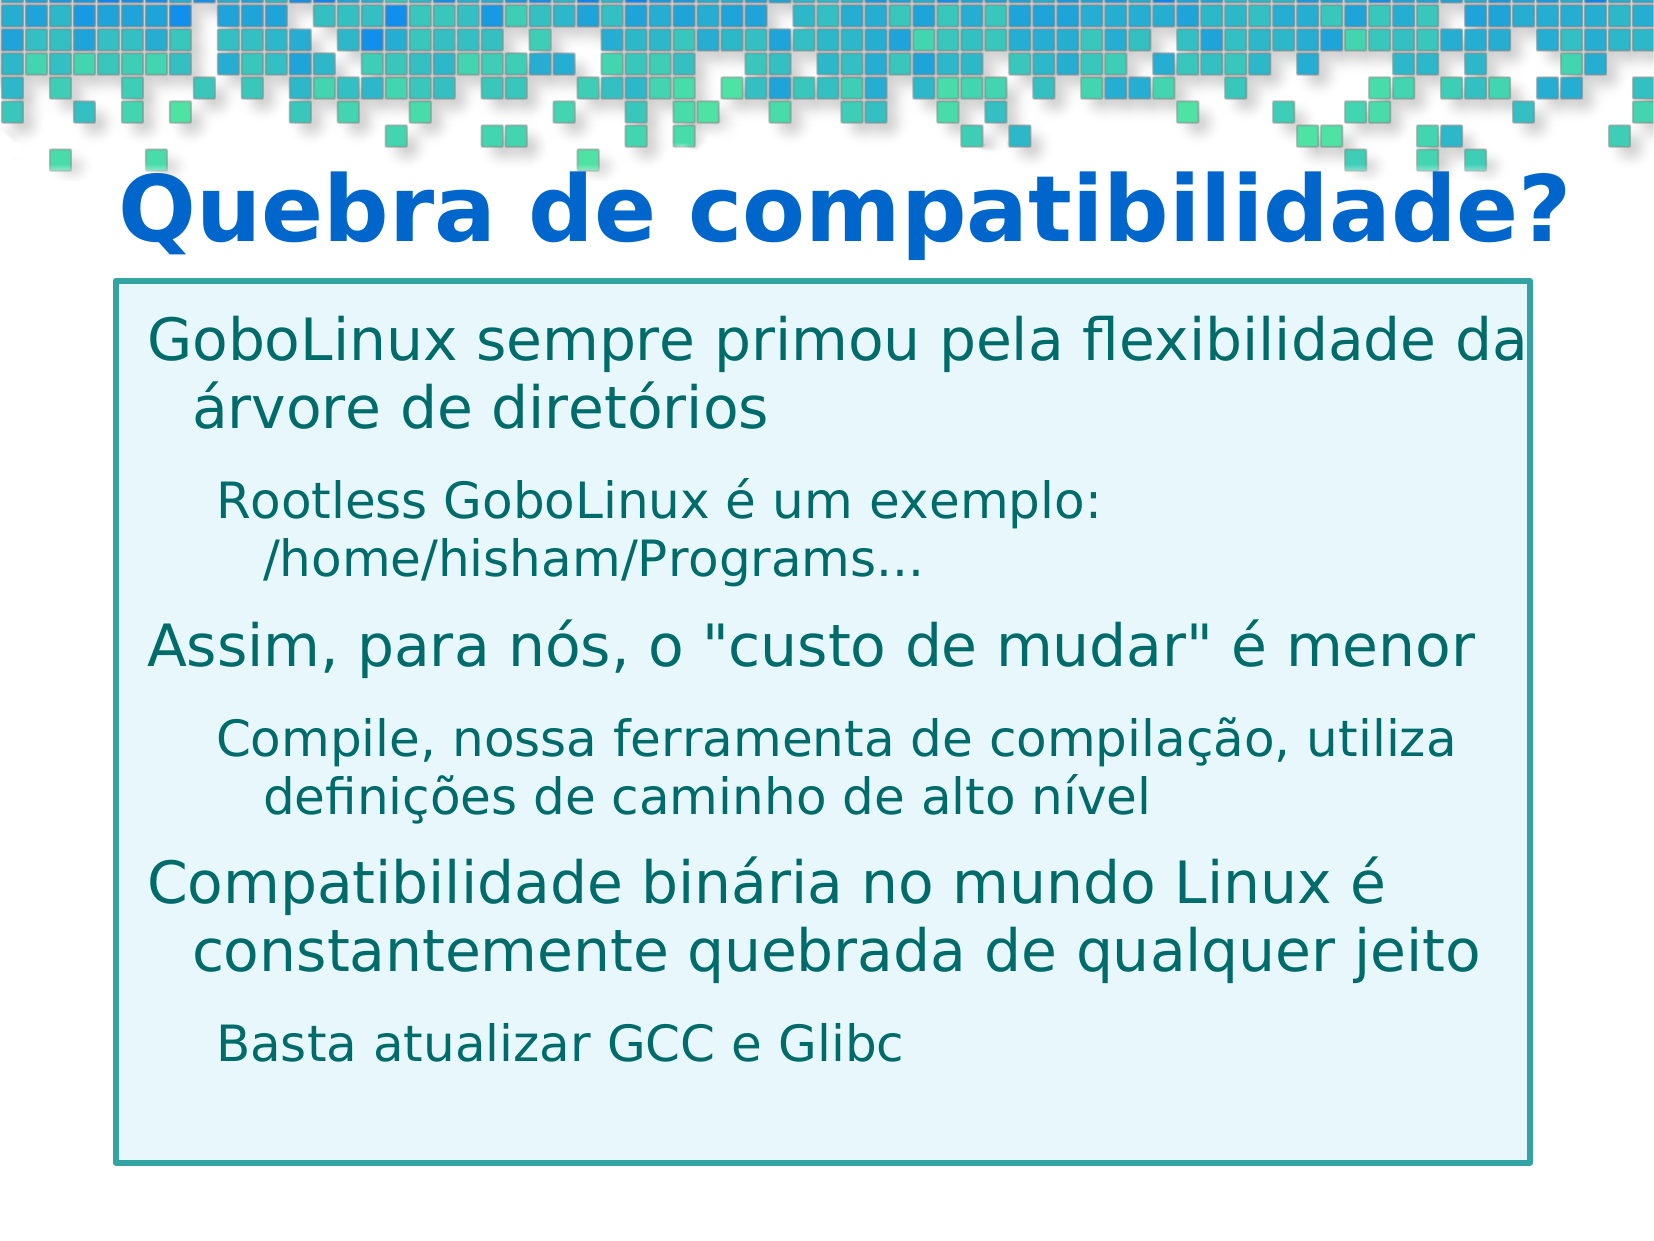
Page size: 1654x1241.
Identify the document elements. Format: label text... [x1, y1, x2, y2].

title Quebra de compatibilidade? [112, 132, 1581, 287]
picture [0, 0, 1654, 185]
list GoboLinux sempre primou pela flexibilidade da árvore de diretórios Rootless GoboLinux é um exemplo: /home/hisham/Programs... Assim, para nós, o "custo de mudar" é menor Compile, nossa ferramenta de compilação, utiliza definições de caminho de alto nível Compatibilidade binária no mundo Linux é constantemente quebrada de qualquer jeito Basta atualizar GCC e Glibc [121, 306, 1534, 1160]
